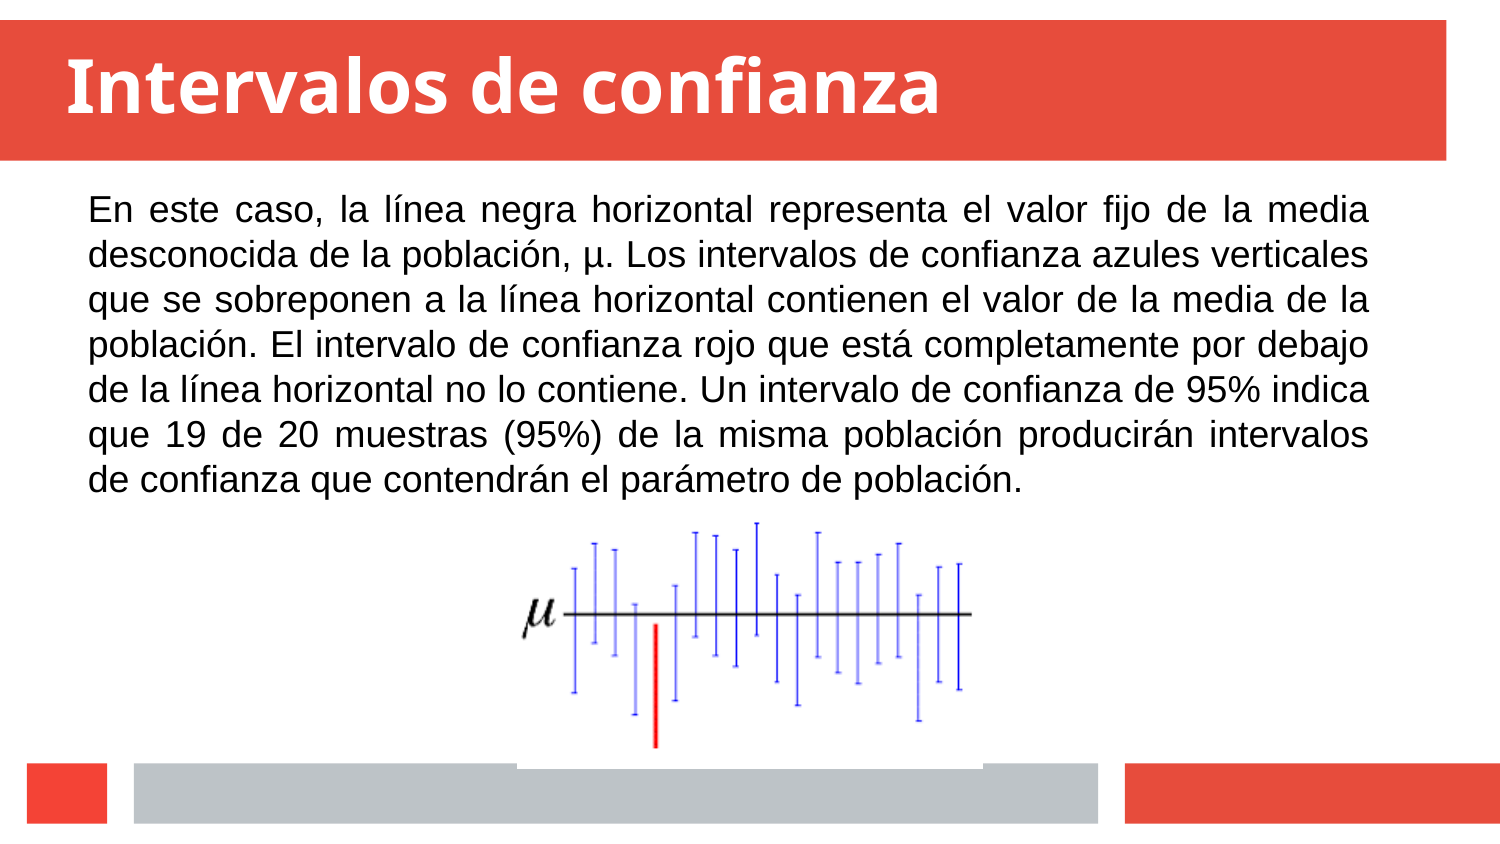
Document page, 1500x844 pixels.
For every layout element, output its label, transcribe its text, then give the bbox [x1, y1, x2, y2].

title Intervalos de confianza [53, 40, 1447, 141]
picture [517, 589, 983, 769]
text_box En este caso, la línea negra horizontal representa el valor fijo de la media desconocida de la población, µ. Los intervalos de confianza azules verticales que se sobreponen a la línea horizontal contienen el valor de la media de la población. El intervalo de confianza rojo que está completamente por debajo de la línea horizontal no lo contiene. Un intervalo de confianza de 95% indica que 19 de 20 muestras (95%) de la misma población producirán intervalos de confianza que contendrán el parámetro de población. [72, 96, 1385, 589]
